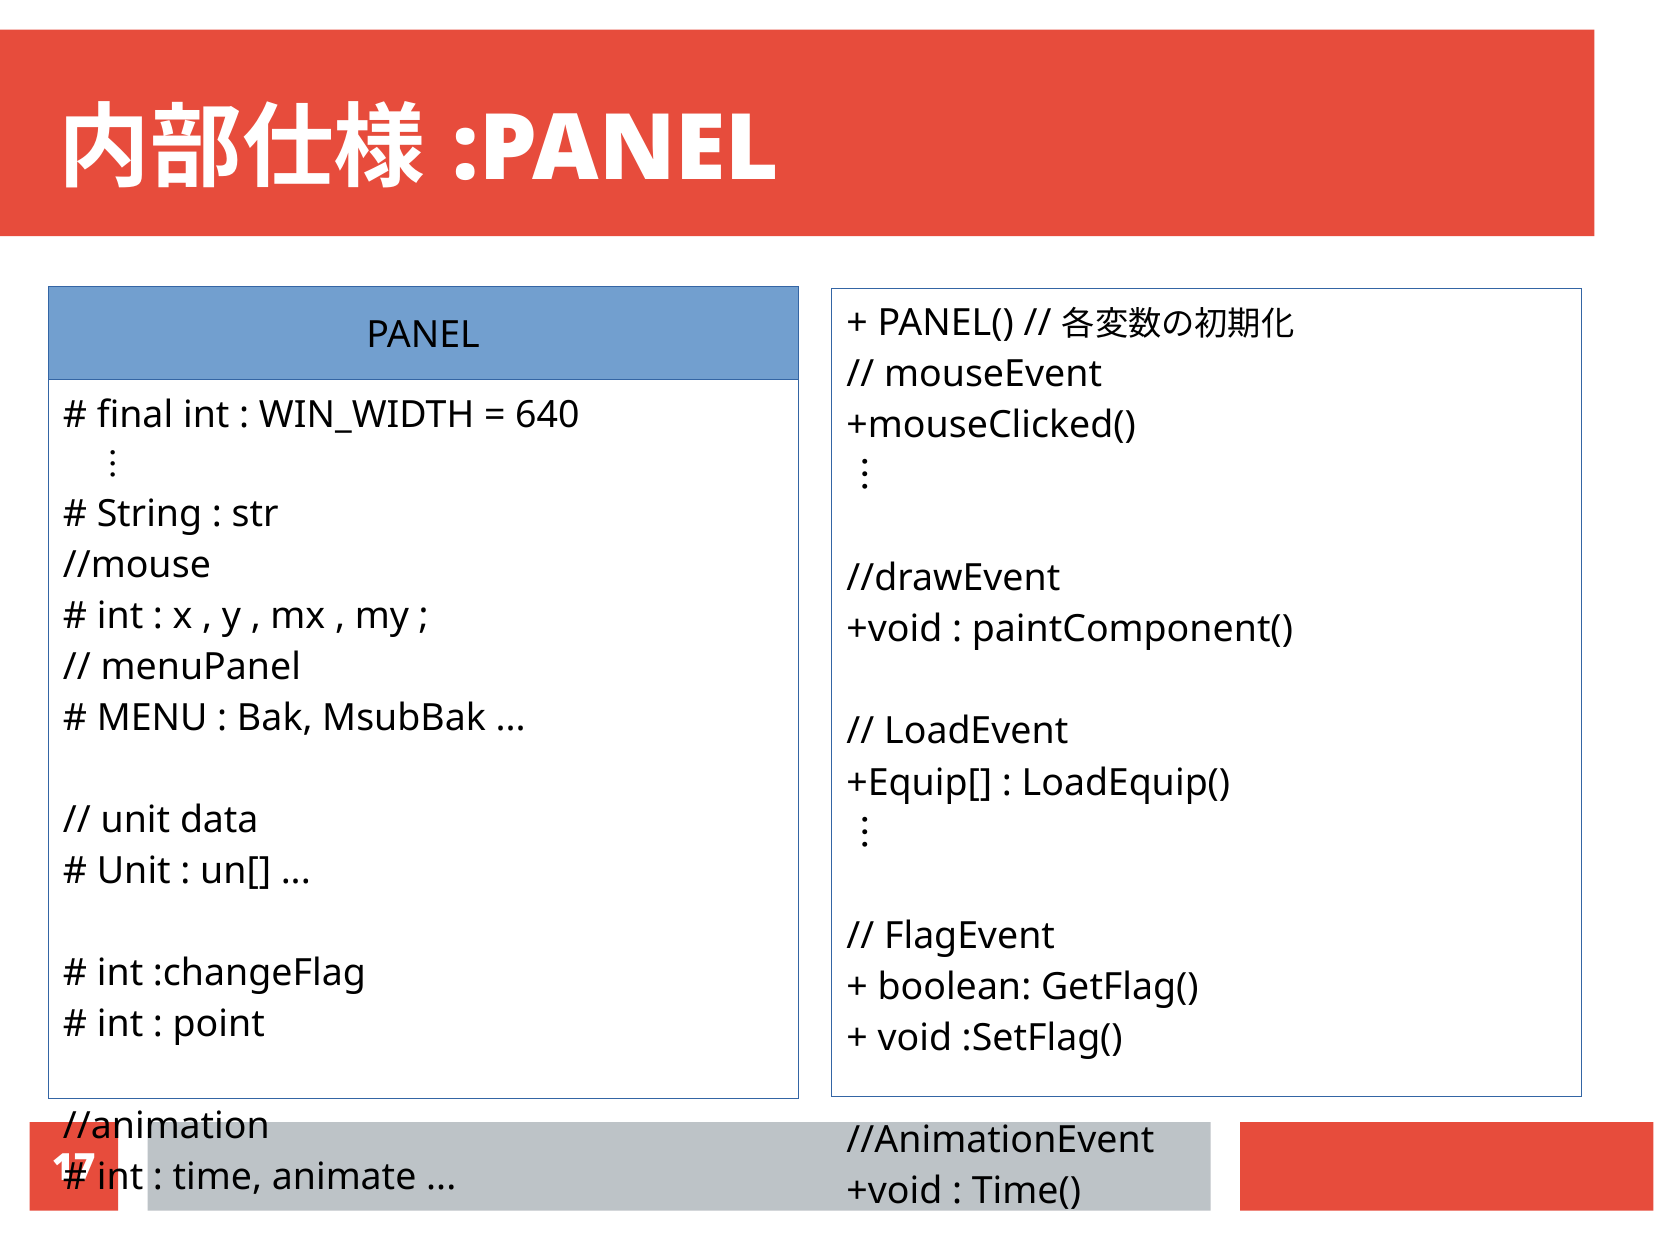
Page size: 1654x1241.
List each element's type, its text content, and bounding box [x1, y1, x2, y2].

text_box + PANEL() //各変数の初期化 // mouseEvent +mouseClicked() ︙ //drawEvent +void : paintComponent() // LoadEvent +Equip[] : LoadEquip() ︙ // FlagEvent + boolean: GetFlag() + void :SetFlag() //AnimationEvent +void : Time() [831, 288, 1582, 1097]
text_box PANEL [48, 286, 799, 380]
text_box # final int : WIN_WIDTH = 640 ︙ # String : str //mouse # int : x , y , mx , my ; // menuPanel # MENU : Bak, MsubBak ... // unit data # Unit : un[] ... # int :changeFlag # int : point //animation # int : time, animate ... [48, 380, 799, 1099]
title 内部仕様:PANEL [59, 59, 1595, 207]
